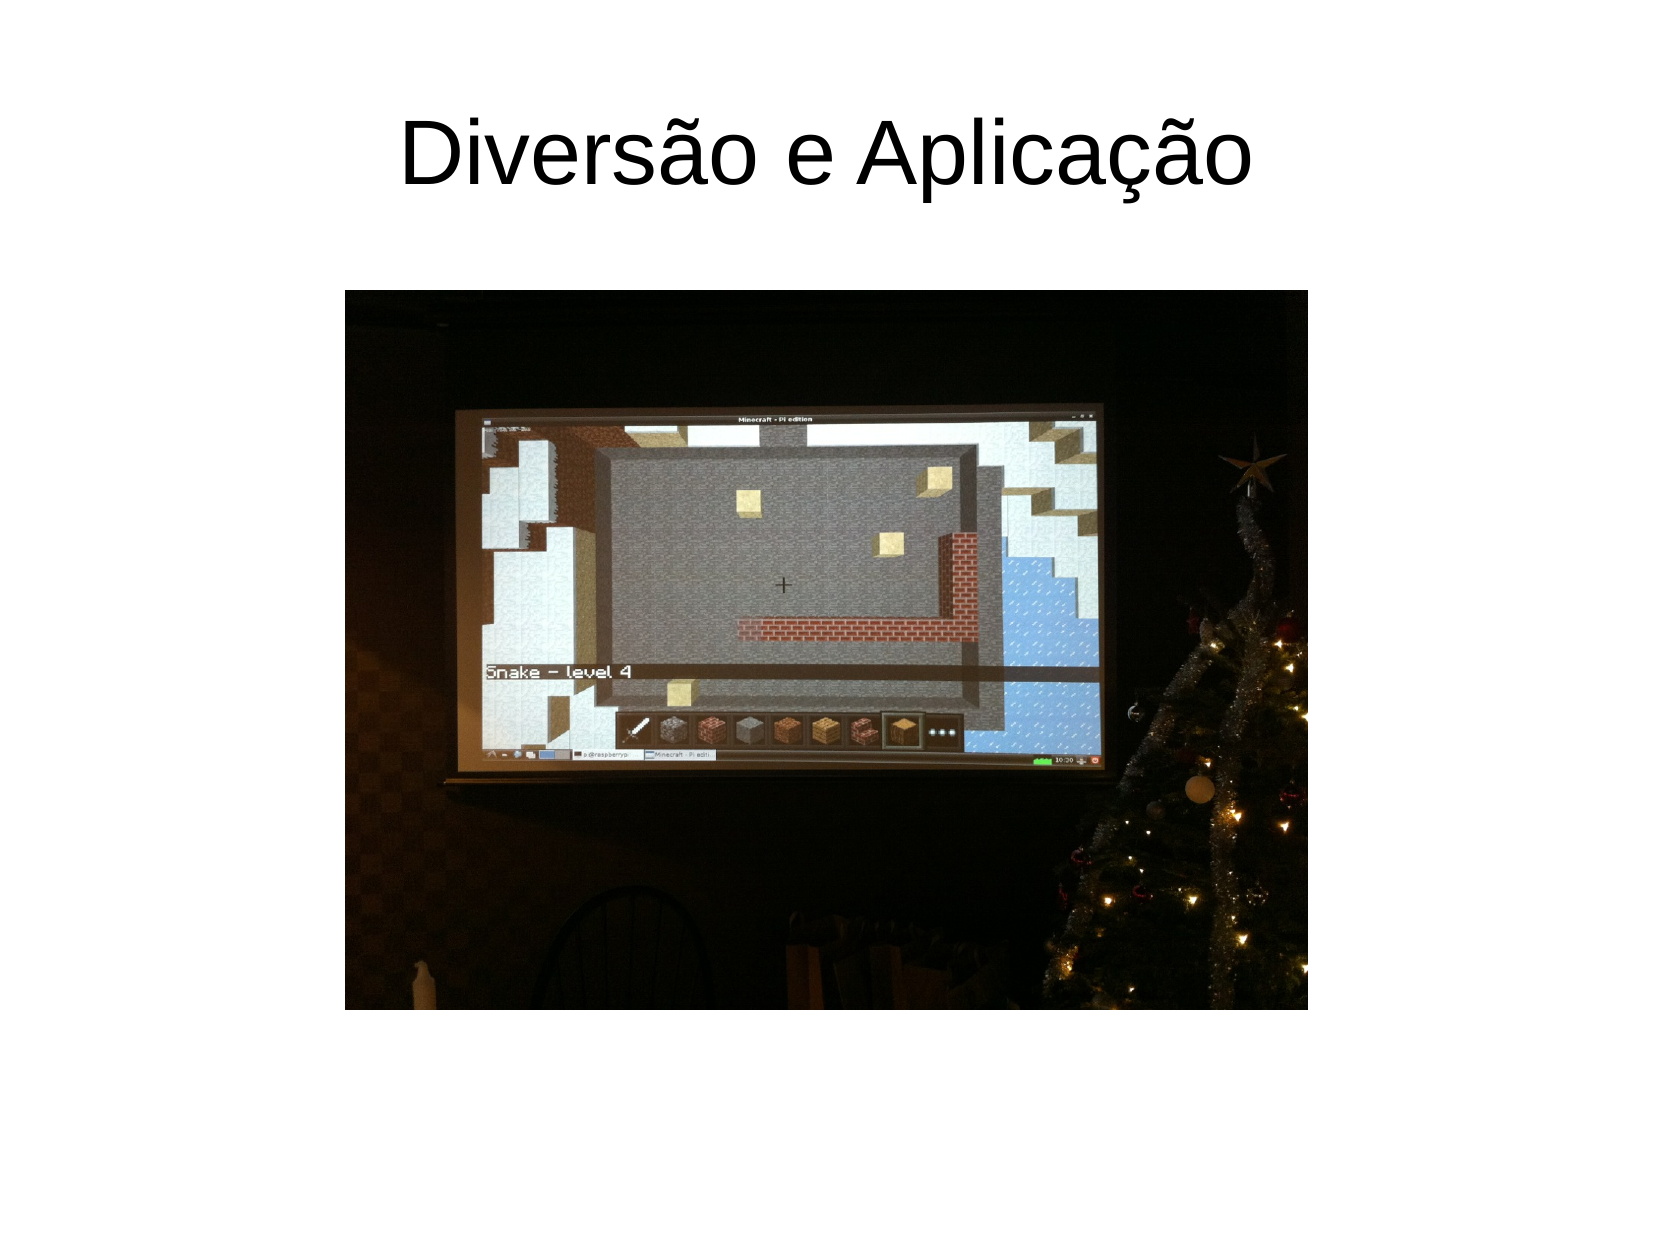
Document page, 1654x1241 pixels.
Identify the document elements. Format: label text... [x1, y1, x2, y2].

picture [345, 290, 1308, 1010]
title Diversão e Aplicação [82, 49, 1571, 257]
